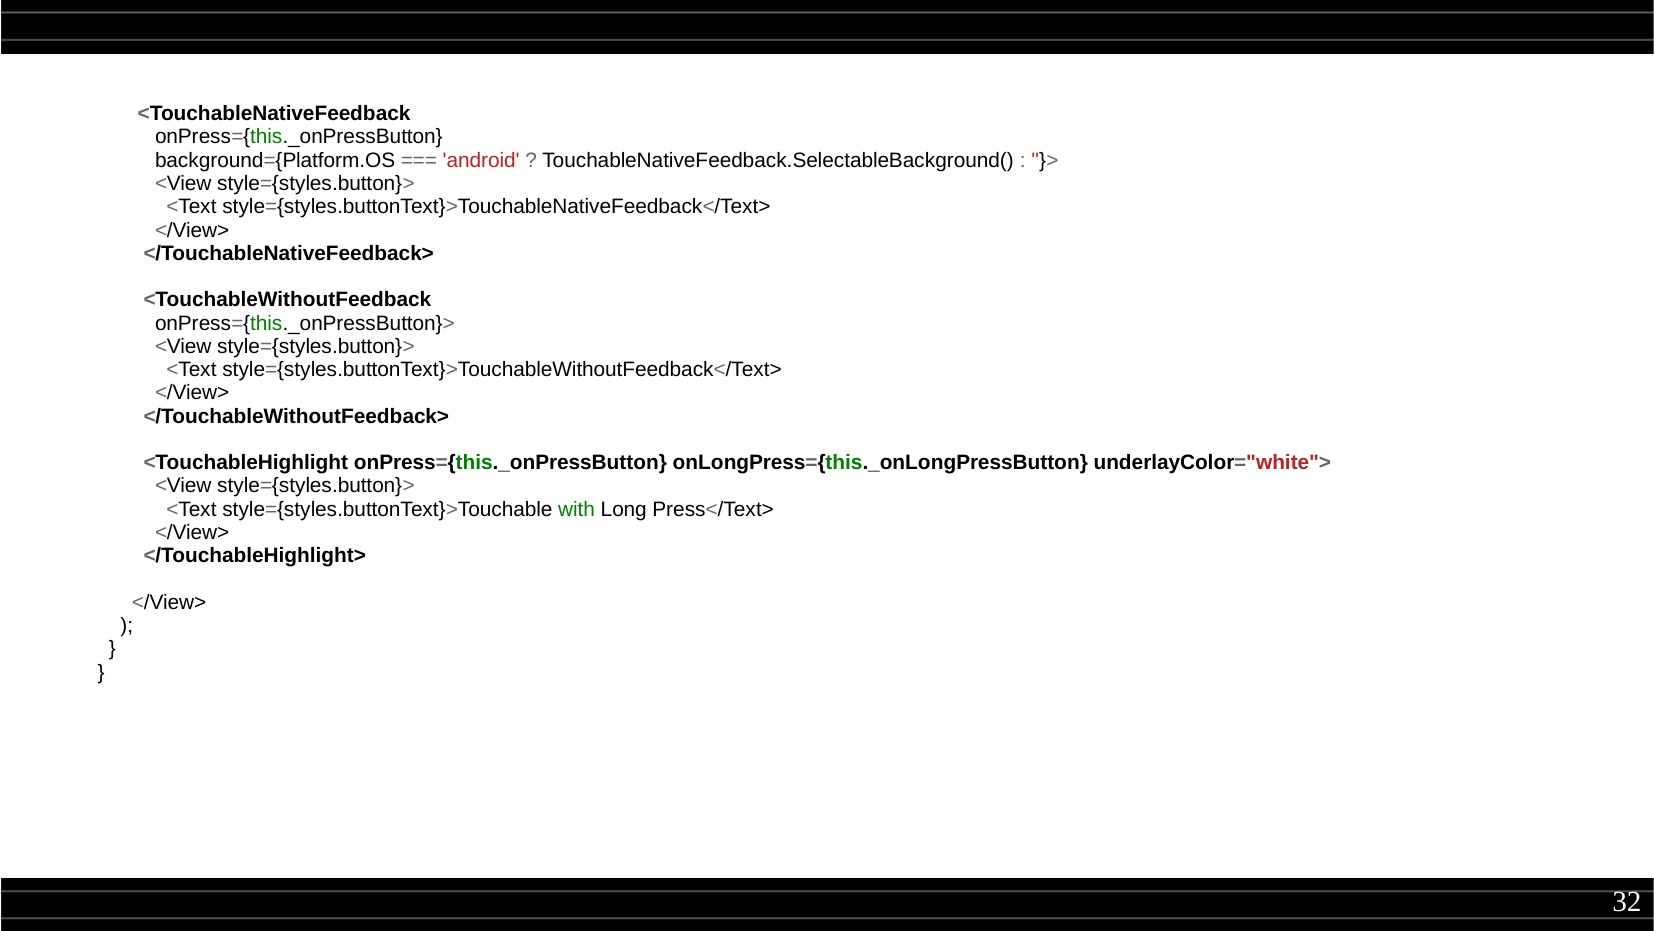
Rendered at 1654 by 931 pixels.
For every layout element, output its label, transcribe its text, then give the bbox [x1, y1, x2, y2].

picture [1, 0, 1654, 54]
text_box <TouchableNativeFeedback onPress={this._onPressButton} background={Platform.OS === 'android' ? TouchableNativeFeedback.SelectableBackground() : ''}> <View style={styles.button}> <Text style={styles.buttonText}>TouchableNativeFeedback</Text> </View> </TouchableNativeFeedback> <TouchableWithoutFeedback onPress={this._onPressButton}> <View style={styles.button}> <Text style={styles.buttonText}>TouchableWithoutFeedback</Text> </View> </TouchableWithoutFeedback> <TouchableHighlight onPress={this._onPressButton} onLongPress={this._onLongPressButton} underlayColor="white"> <View style={styles.button}> <Text style={styles.buttonText}>Touchable with Long Press</Text> </View> </TouchableHighlight> </View> ); } } [82, 94, 1536, 738]
picture [1, 878, 1654, 931]
